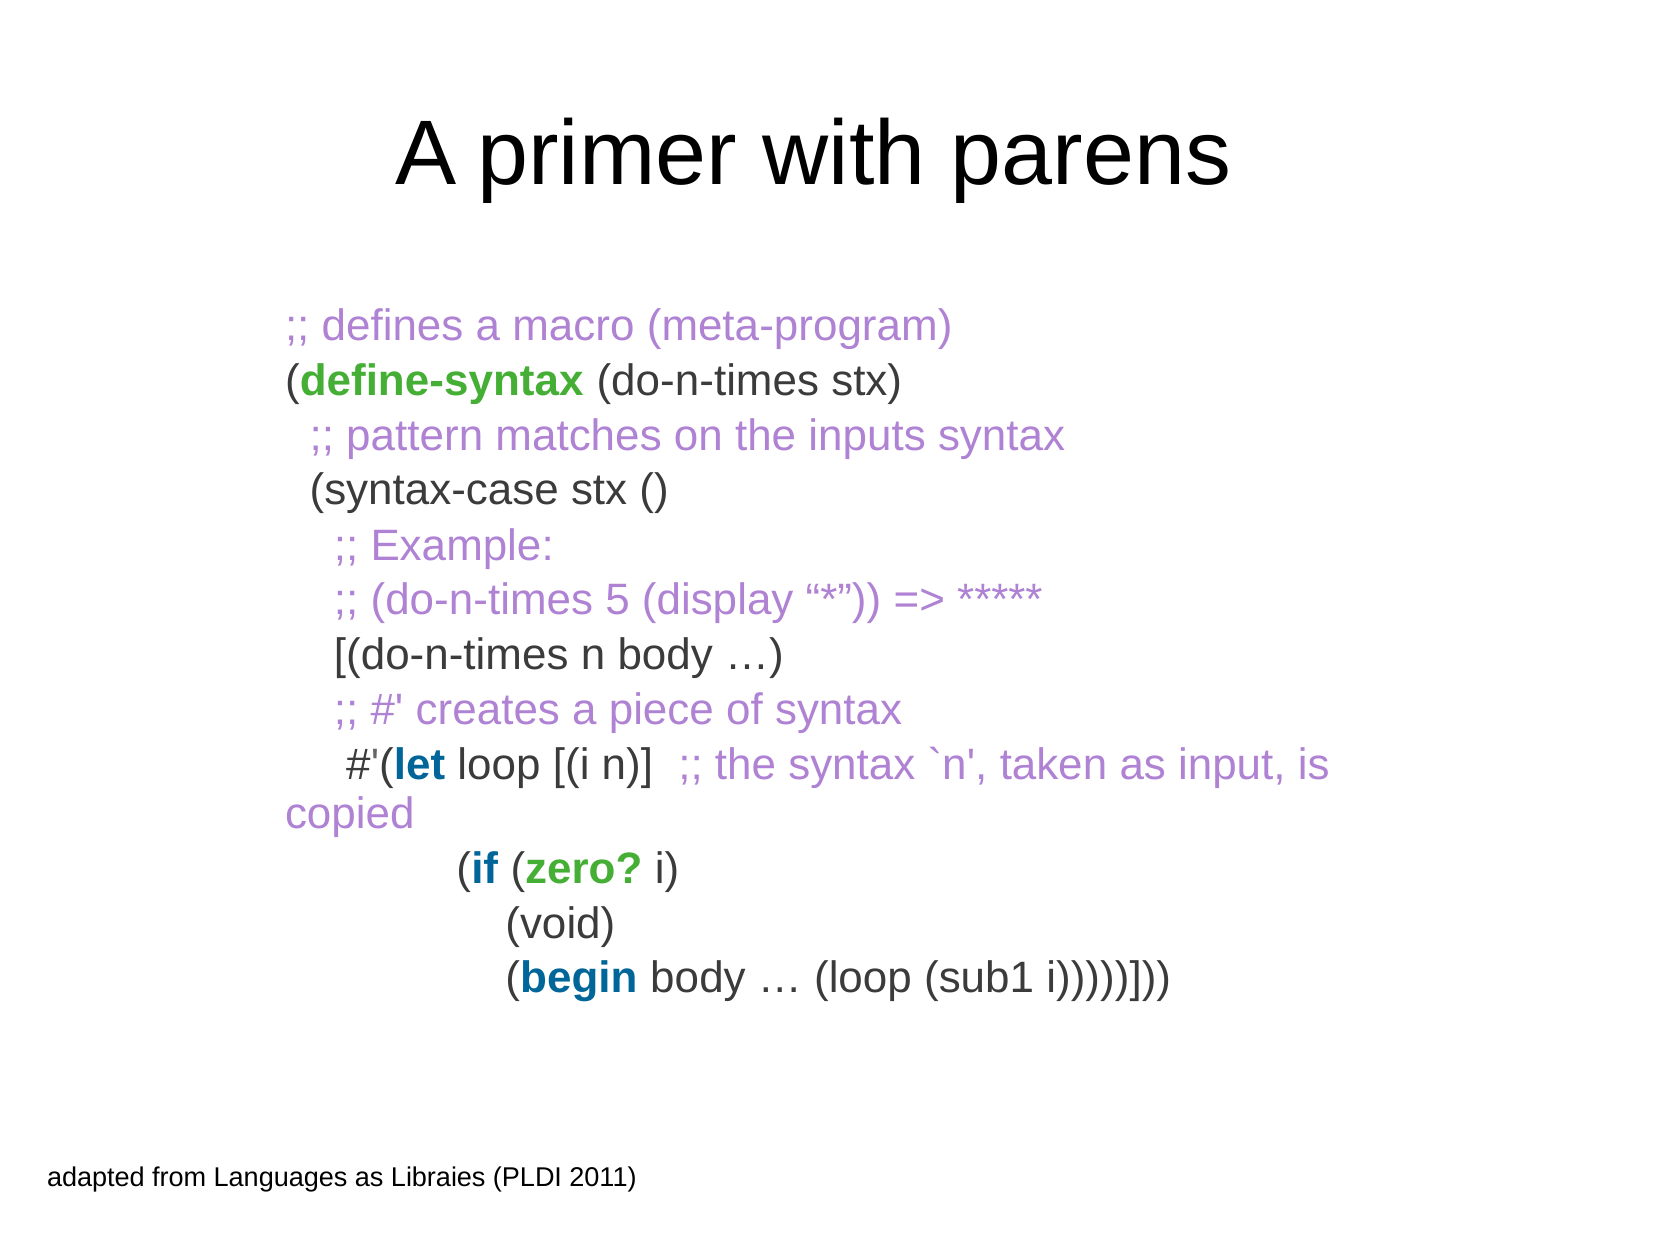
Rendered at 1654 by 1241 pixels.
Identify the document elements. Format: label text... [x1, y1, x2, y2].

list ;; defines a macro (meta-program) (define-syntax (do-n-times stx) ;; pattern matches on the inputs syntax (syntax-case stx () ;; Example: ;; (do-n-times 5 (display “*”)) => ***** [(do-n-times n body …) ;; #' creates a piece of syntax #'(let loop [(i n)] ;; the syntax `n', taken as input, is copied (if (zero? i) (void) (begin body … (loop (sub1 i)))))])) [285, 300, 1441, 1021]
title A primer with parens [82, 49, 1571, 257]
text_box adapted from Languages as Libraies (PLDI 2011) [32, 1155, 654, 1204]
